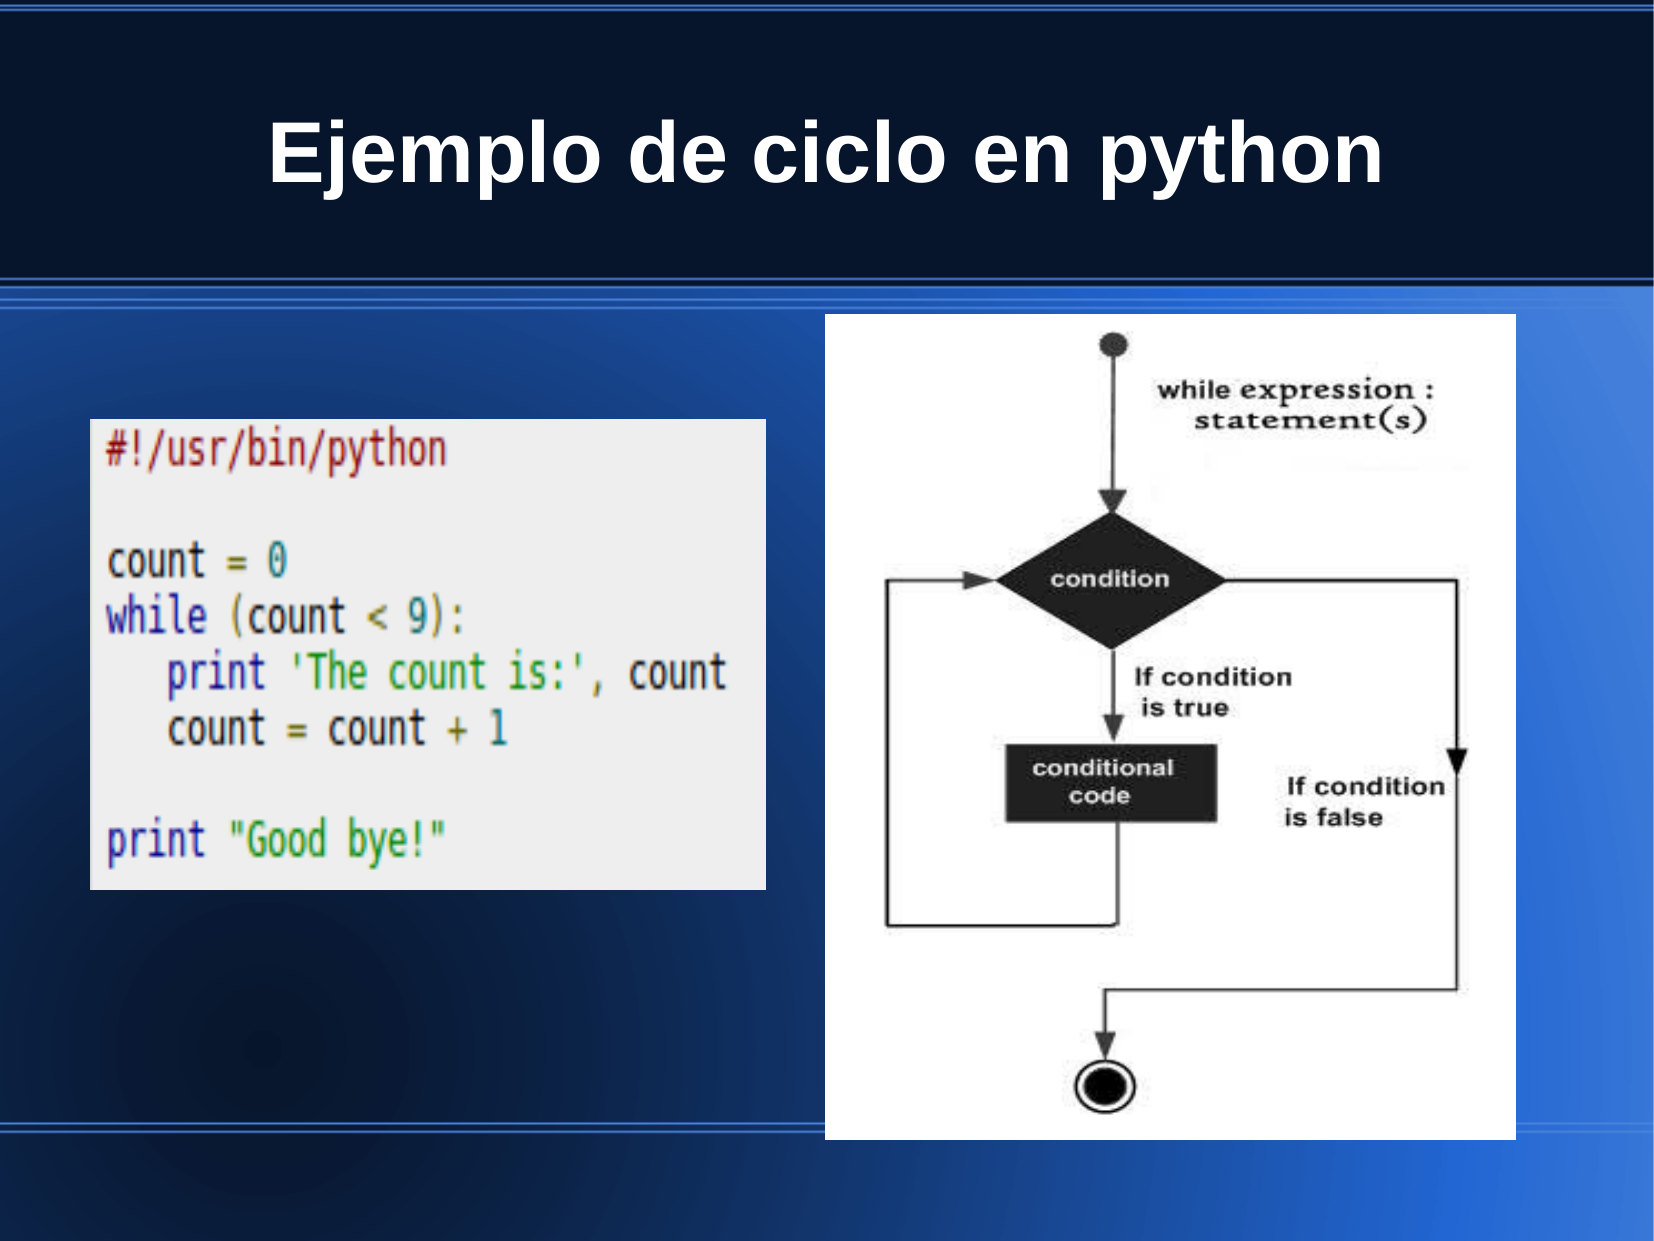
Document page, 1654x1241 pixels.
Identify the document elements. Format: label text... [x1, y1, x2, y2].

picture [0, 0, 1654, 1241]
title Ejemplo de ciclo en python [82, 49, 1571, 257]
